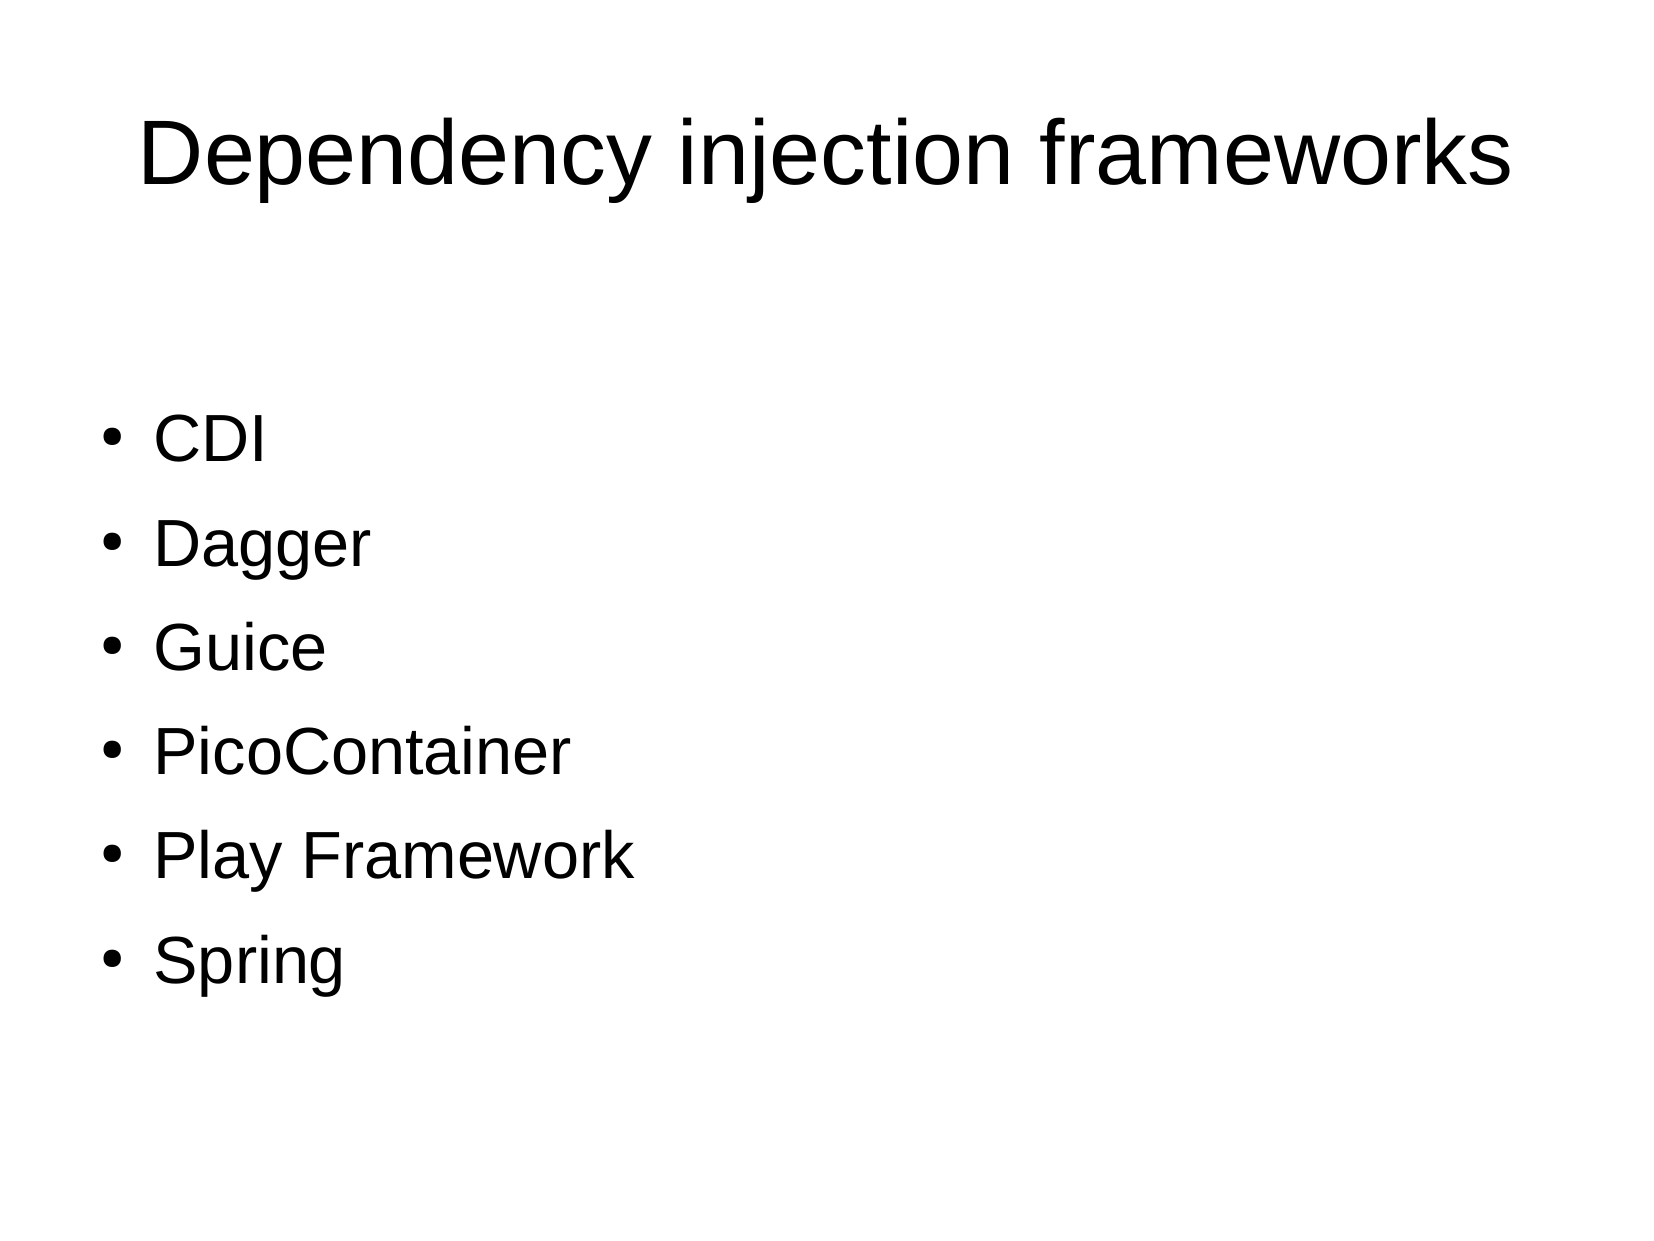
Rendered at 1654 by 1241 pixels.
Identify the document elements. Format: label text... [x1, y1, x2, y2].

title Dependency injection frameworks [82, 49, 1571, 257]
list CDI Dagger Guice PicoContainer Play Framework Spring [82, 290, 1571, 1109]
